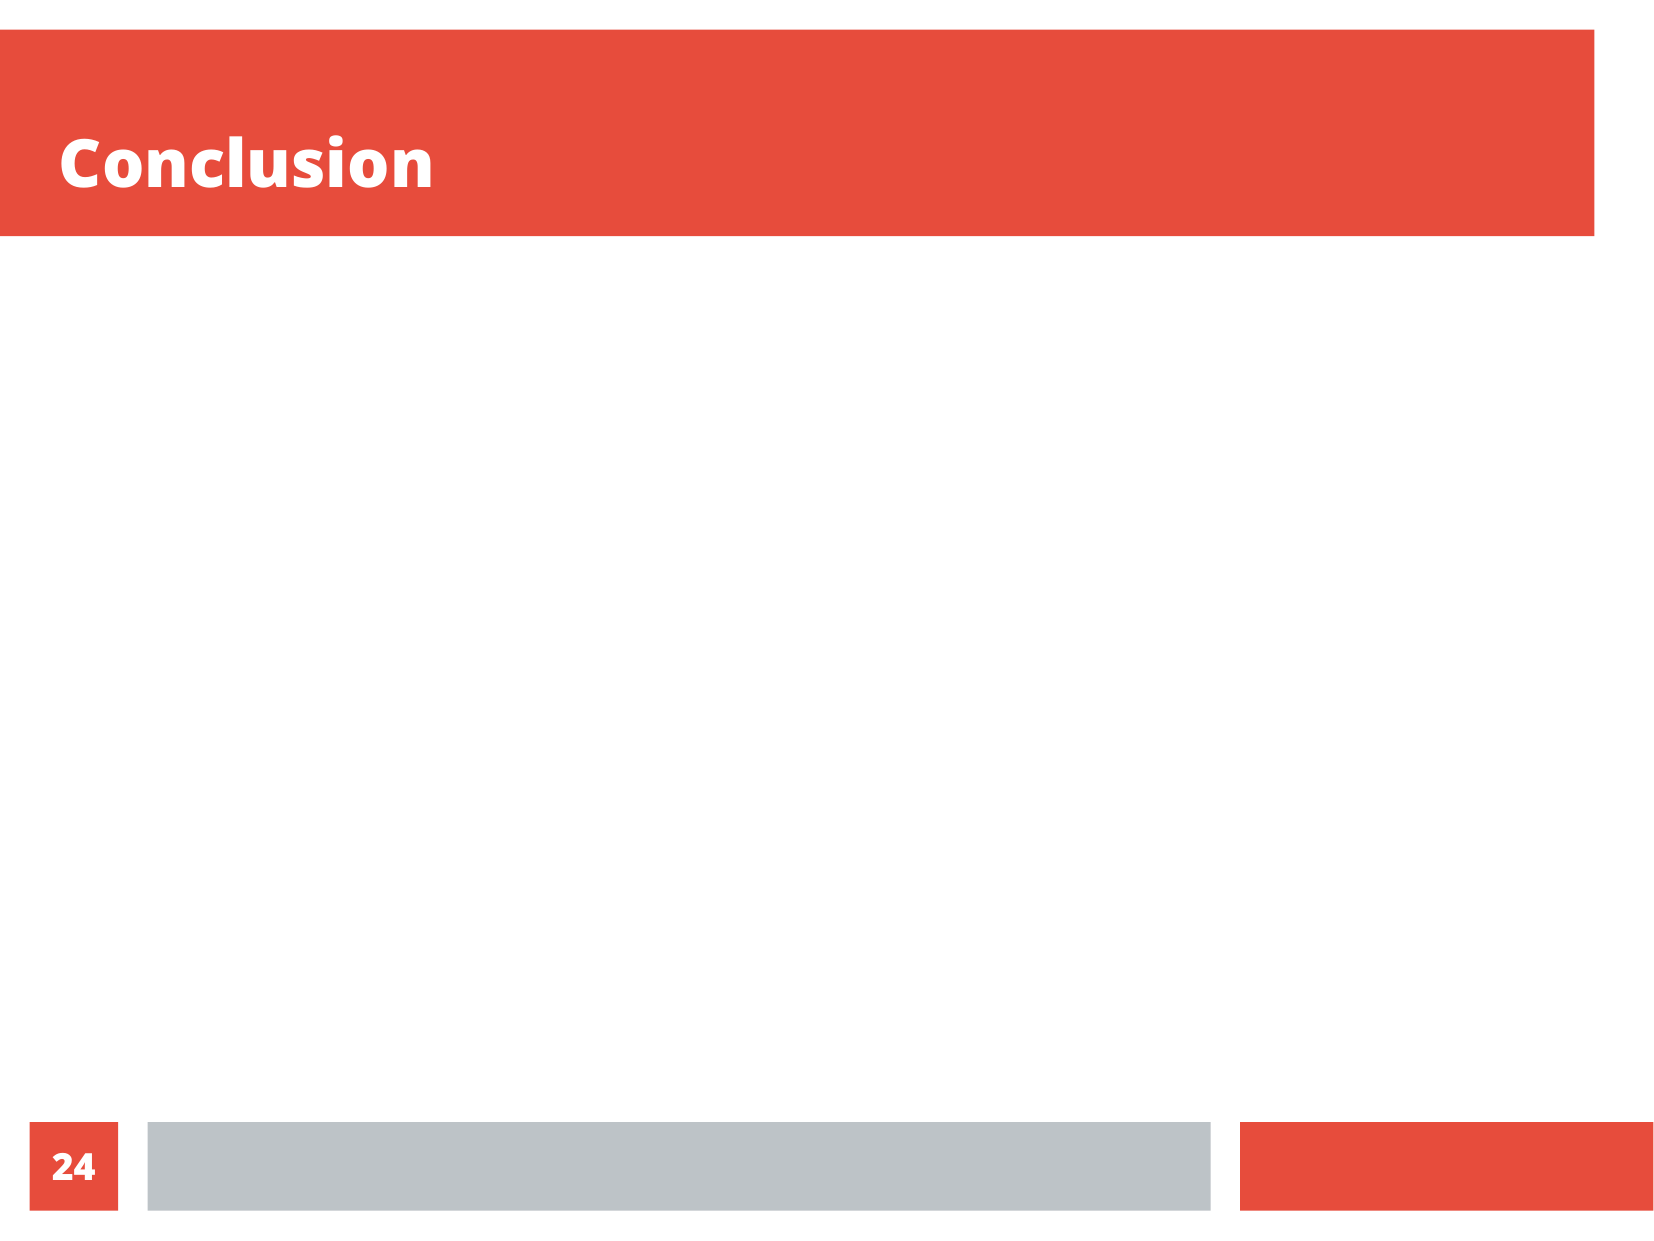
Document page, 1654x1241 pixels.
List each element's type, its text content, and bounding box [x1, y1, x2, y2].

title Conclusion [59, 59, 1595, 207]
